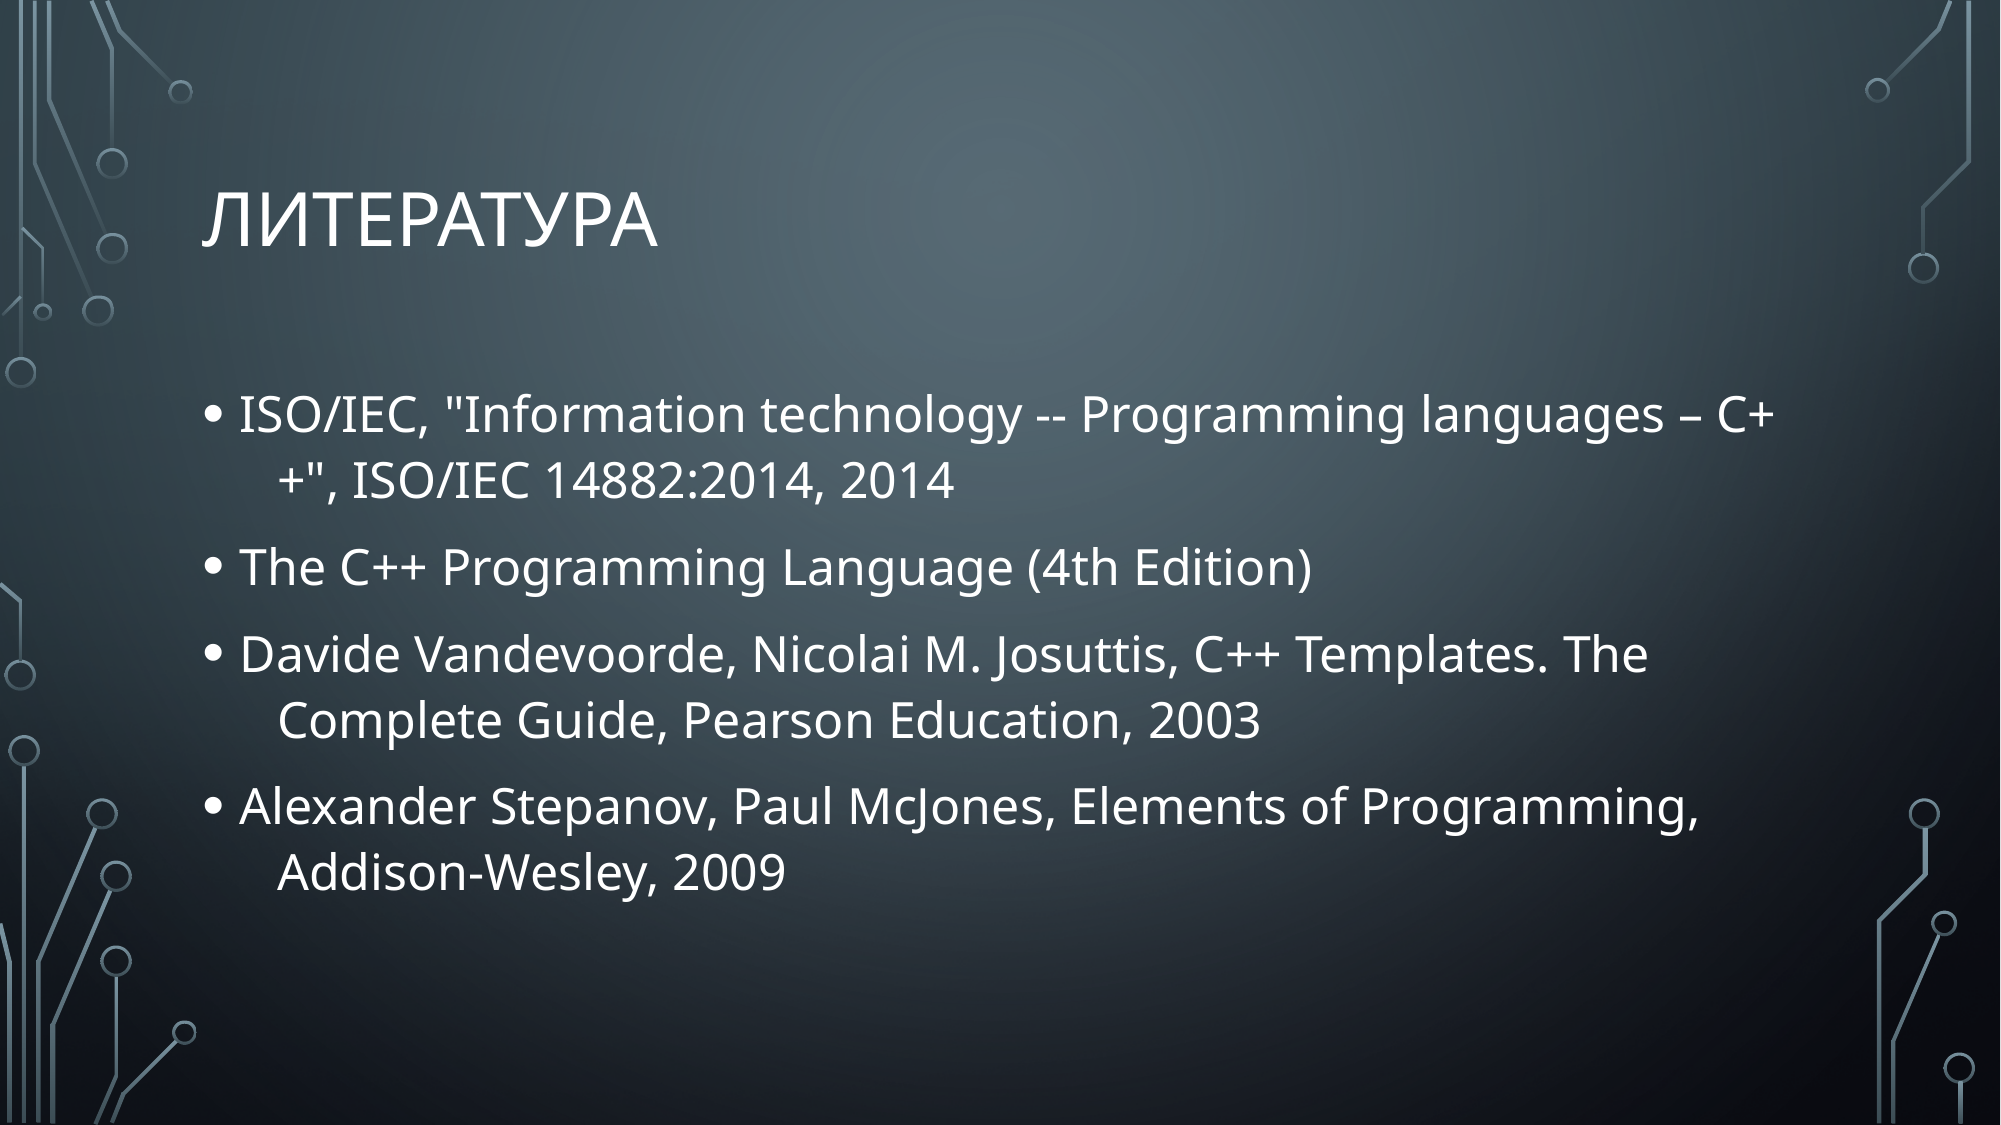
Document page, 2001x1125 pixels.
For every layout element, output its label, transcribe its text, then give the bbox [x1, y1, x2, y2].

list ISO/IEC, "Information technology -- Programming languages – C++", ISO/IEC 14882:2014, 2014 The C++ Programming Language (4th Edition) Davide Vandevoorde, Nicolai M. Josuttis, C++ Templates. The Complete Guide, Pearson Education, 2003 Alexander Stepanov, Paul McJones, Elements of Programming, Addison-Wesley, 2009 [187, 369, 1813, 951]
title литература [187, 101, 1813, 344]
